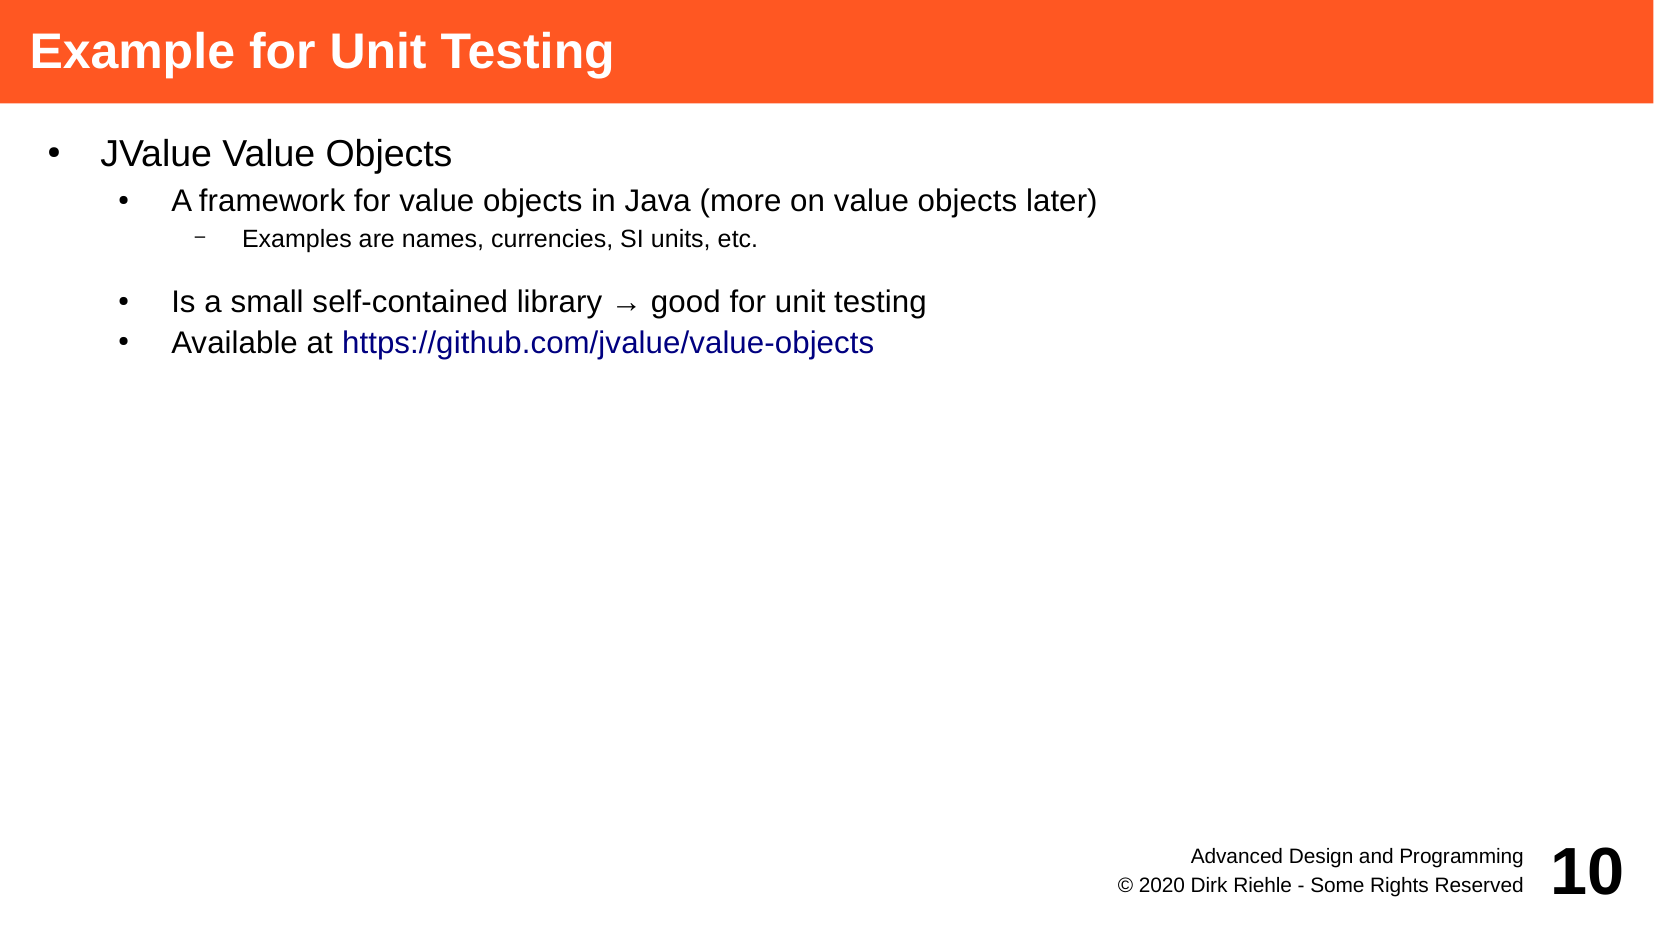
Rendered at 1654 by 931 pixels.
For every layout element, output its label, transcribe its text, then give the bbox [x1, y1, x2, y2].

title Example for Unit Testing [0, 0, 1654, 104]
list JValue Value Objects A framework for value objects in Java (more on value objects later) Examples are names, currencies, SI units, etc. Is a small self-contained library → good for unit testing Available at https://github.com/jvalue/value-objects [29, 132, 1625, 813]
